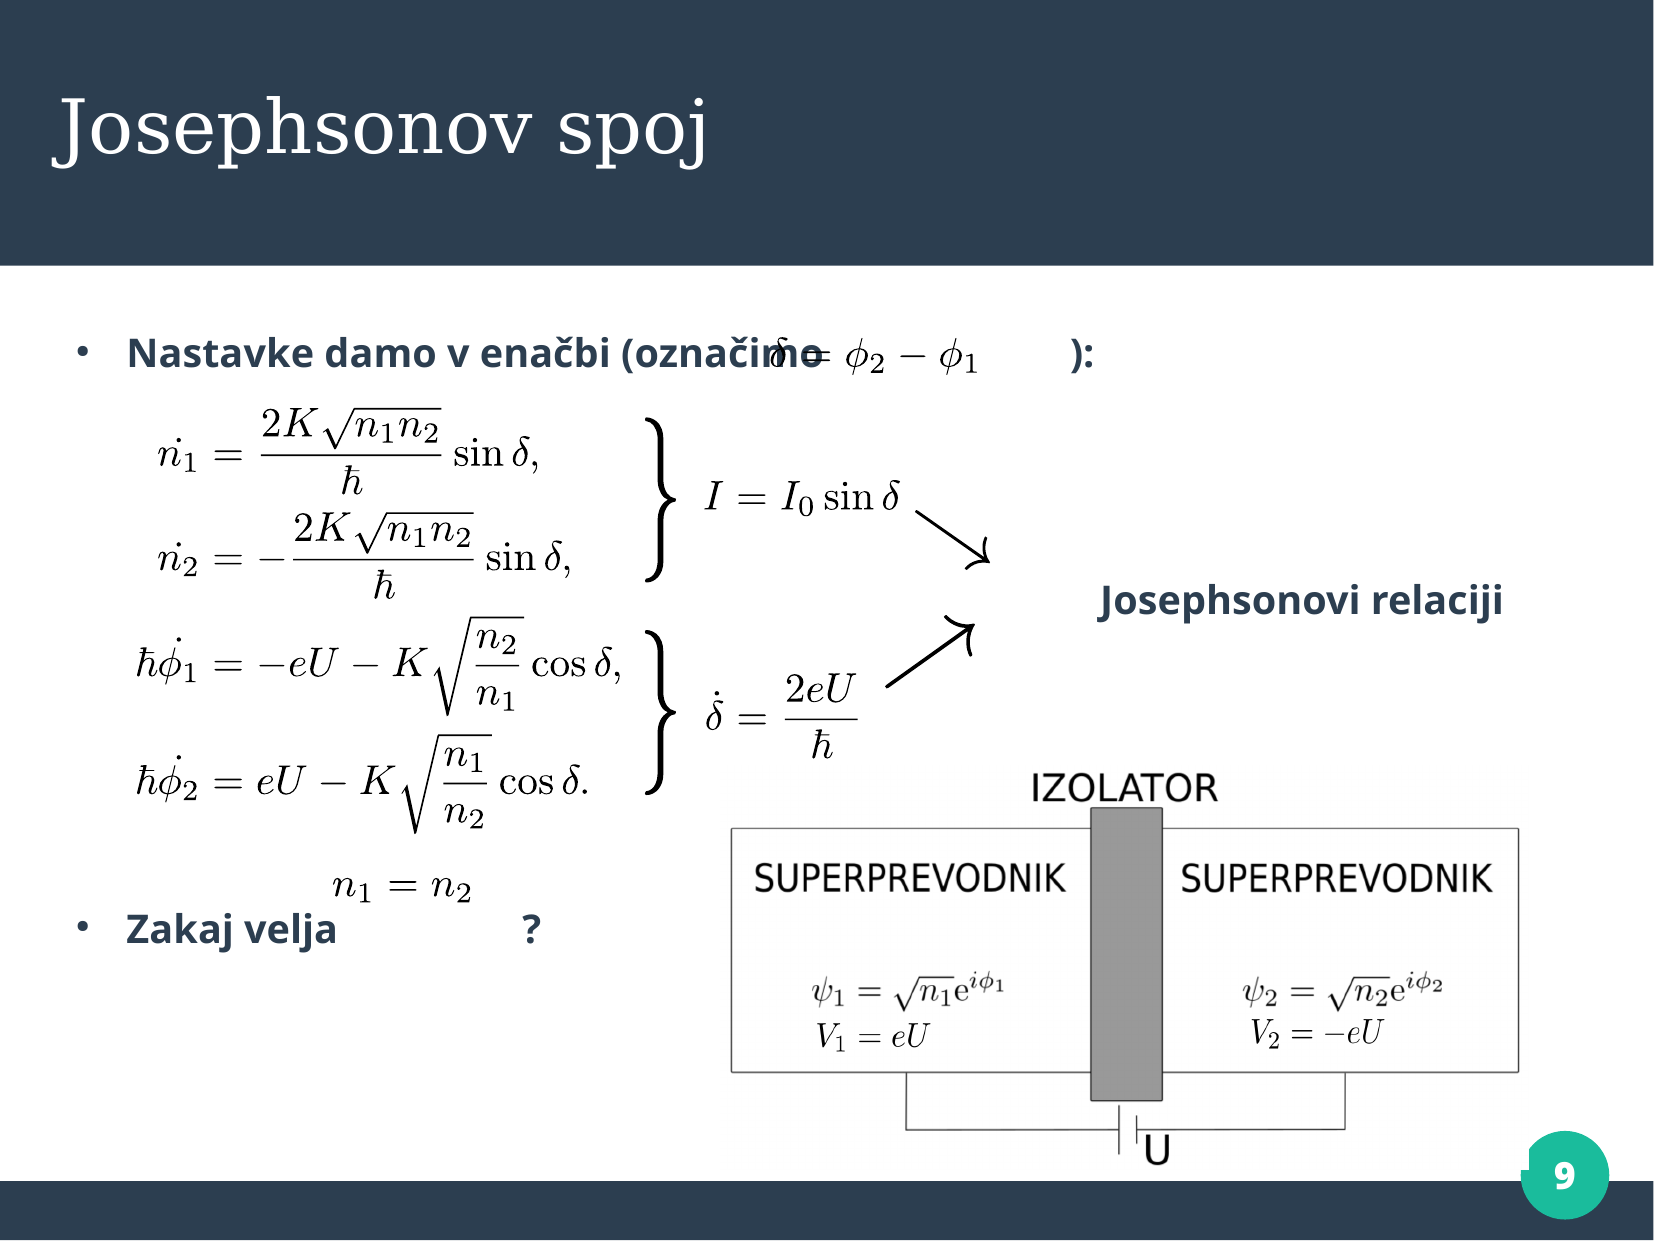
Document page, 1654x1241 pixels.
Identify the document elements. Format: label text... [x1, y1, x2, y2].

text_box [159, 647, 181, 685]
text_box [571, 657, 586, 677]
text_box [770, 337, 788, 368]
text_box [482, 447, 504, 466]
text_box [827, 673, 857, 703]
text_box [159, 765, 181, 803]
text_box [431, 522, 454, 542]
text_box [399, 418, 422, 437]
text_box [545, 540, 563, 571]
text_box [885, 615, 975, 689]
text_box [503, 691, 515, 711]
text_box [476, 629, 500, 649]
text_box [295, 513, 312, 541]
text_box [444, 747, 468, 767]
text_box [471, 752, 483, 773]
text_box [476, 686, 500, 706]
text_box [812, 729, 833, 759]
text_box [824, 490, 839, 510]
text_box [322, 407, 442, 450]
text_box [158, 447, 181, 467]
text_box [355, 418, 378, 437]
text_box [870, 353, 884, 373]
text_box [562, 764, 580, 795]
text_box [289, 657, 306, 677]
text_box [564, 565, 570, 579]
text_box [387, 522, 411, 542]
list Nastavke damo v enačbi (označimo ): Josephsonovi relaciji Zakaj velja ? [59, 324, 1595, 1152]
text_box [342, 465, 363, 495]
text_box [382, 423, 393, 443]
text_box [486, 551, 501, 571]
text_box [470, 809, 483, 829]
text_box [645, 417, 677, 583]
text_box [283, 408, 319, 437]
text_box [355, 512, 474, 554]
text_box [841, 491, 850, 510]
text_box [706, 700, 724, 731]
text_box [433, 616, 525, 717]
text_box [374, 569, 395, 599]
text_box [807, 683, 824, 703]
title Josephsonov spoj [59, 49, 1595, 207]
text_box [532, 657, 549, 677]
text_box [257, 775, 274, 795]
text_box [183, 780, 197, 801]
text_box [550, 657, 569, 677]
text_box [315, 512, 351, 541]
text_box [500, 775, 516, 795]
text_box [518, 775, 537, 795]
text_box [966, 353, 977, 373]
text_box [532, 461, 538, 474]
text_box [431, 877, 455, 897]
text_box [852, 491, 874, 510]
text_box [137, 647, 158, 677]
text_box [786, 674, 804, 702]
text_box [644, 630, 676, 796]
text_box [277, 765, 307, 795]
text_box [333, 877, 356, 897]
text_box [846, 337, 868, 376]
text_box [915, 510, 991, 571]
text_box [183, 556, 197, 577]
text_box [310, 647, 339, 677]
text_box [137, 765, 158, 795]
text_box [359, 883, 371, 903]
text_box [401, 734, 492, 835]
text_box [456, 527, 470, 547]
text_box [424, 423, 438, 443]
text_box [457, 883, 471, 903]
text_box [360, 765, 396, 794]
text_box [454, 446, 469, 467]
text_box [539, 775, 553, 795]
text_box [595, 646, 613, 677]
text_box [503, 551, 513, 571]
text_box [392, 647, 428, 677]
text_box [940, 337, 962, 376]
text_box [512, 436, 530, 467]
text_box [471, 447, 480, 466]
text_box [158, 551, 181, 571]
text_box [502, 634, 516, 655]
text_box [614, 671, 620, 685]
text_box [799, 496, 813, 517]
text_box [185, 452, 196, 472]
text_box [262, 408, 280, 437]
text_box [781, 481, 801, 510]
picture [720, 765, 1529, 1171]
text_box [185, 662, 196, 683]
text_box [414, 527, 426, 547]
text_box [514, 551, 536, 571]
text_box [882, 480, 901, 511]
text_box [444, 803, 468, 823]
text_box [704, 481, 724, 510]
